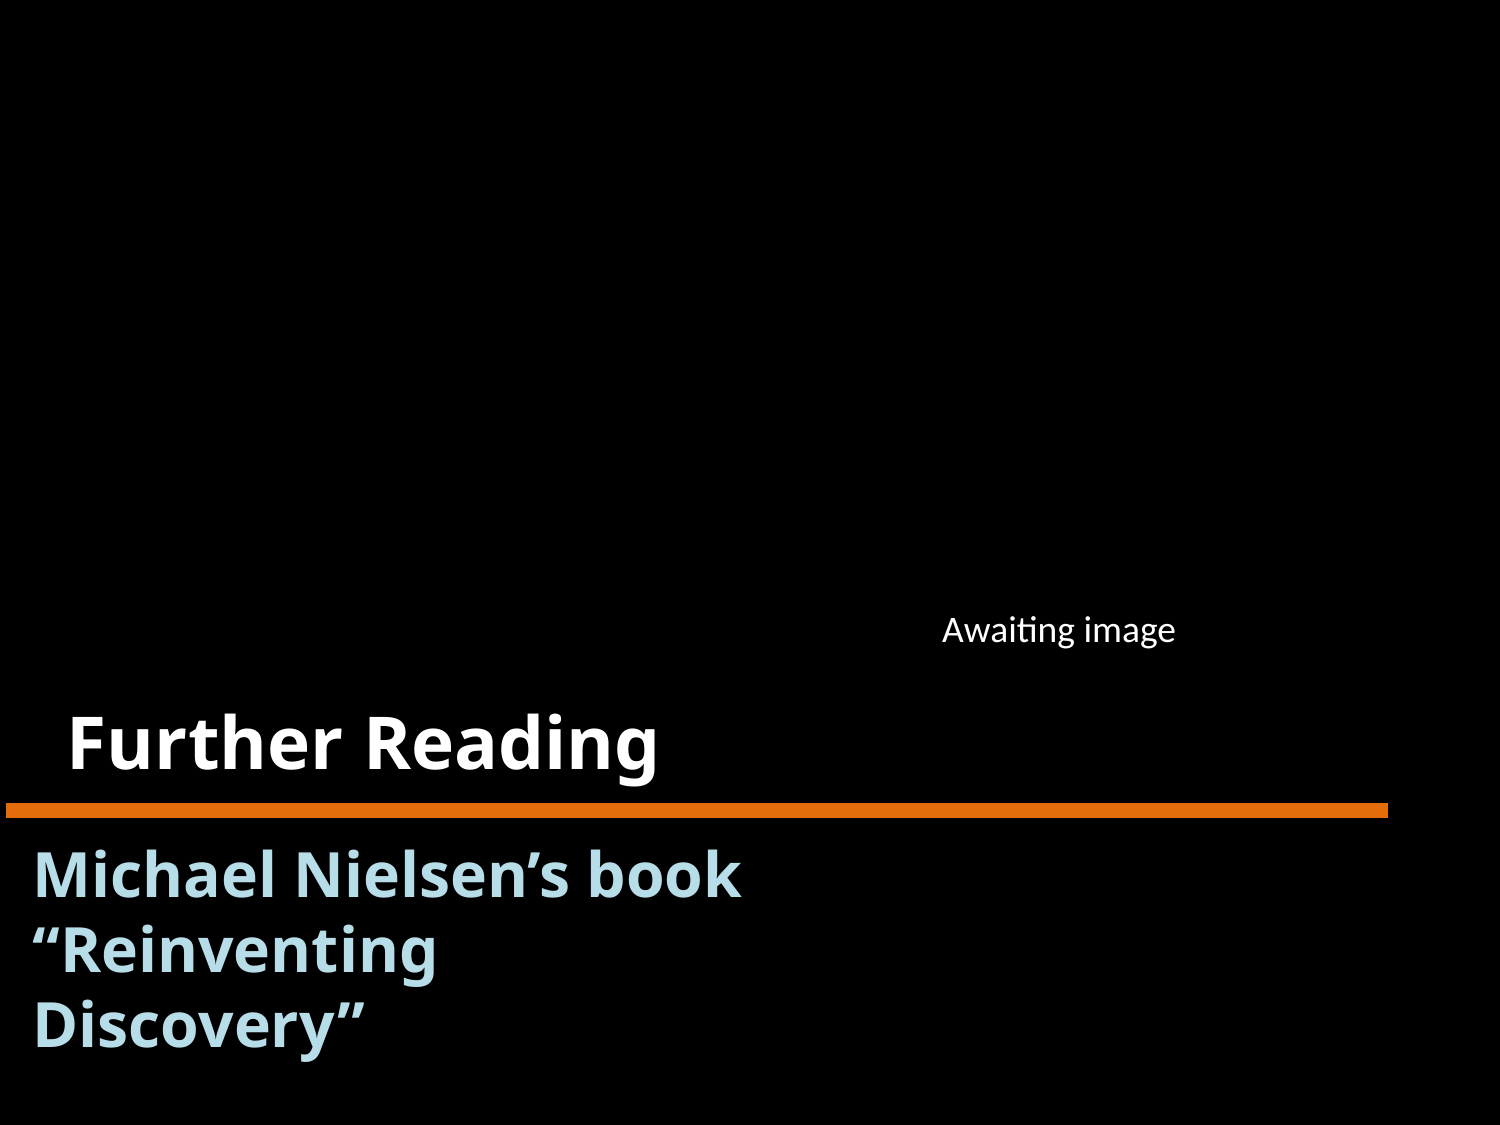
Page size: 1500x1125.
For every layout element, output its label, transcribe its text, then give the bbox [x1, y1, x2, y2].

text_box Awaiting image [927, 597, 1365, 659]
text_box Further Reading [51, 688, 774, 793]
text_box Michael Nielsen’s book “Reinventing Discovery” [17, 827, 800, 995]
